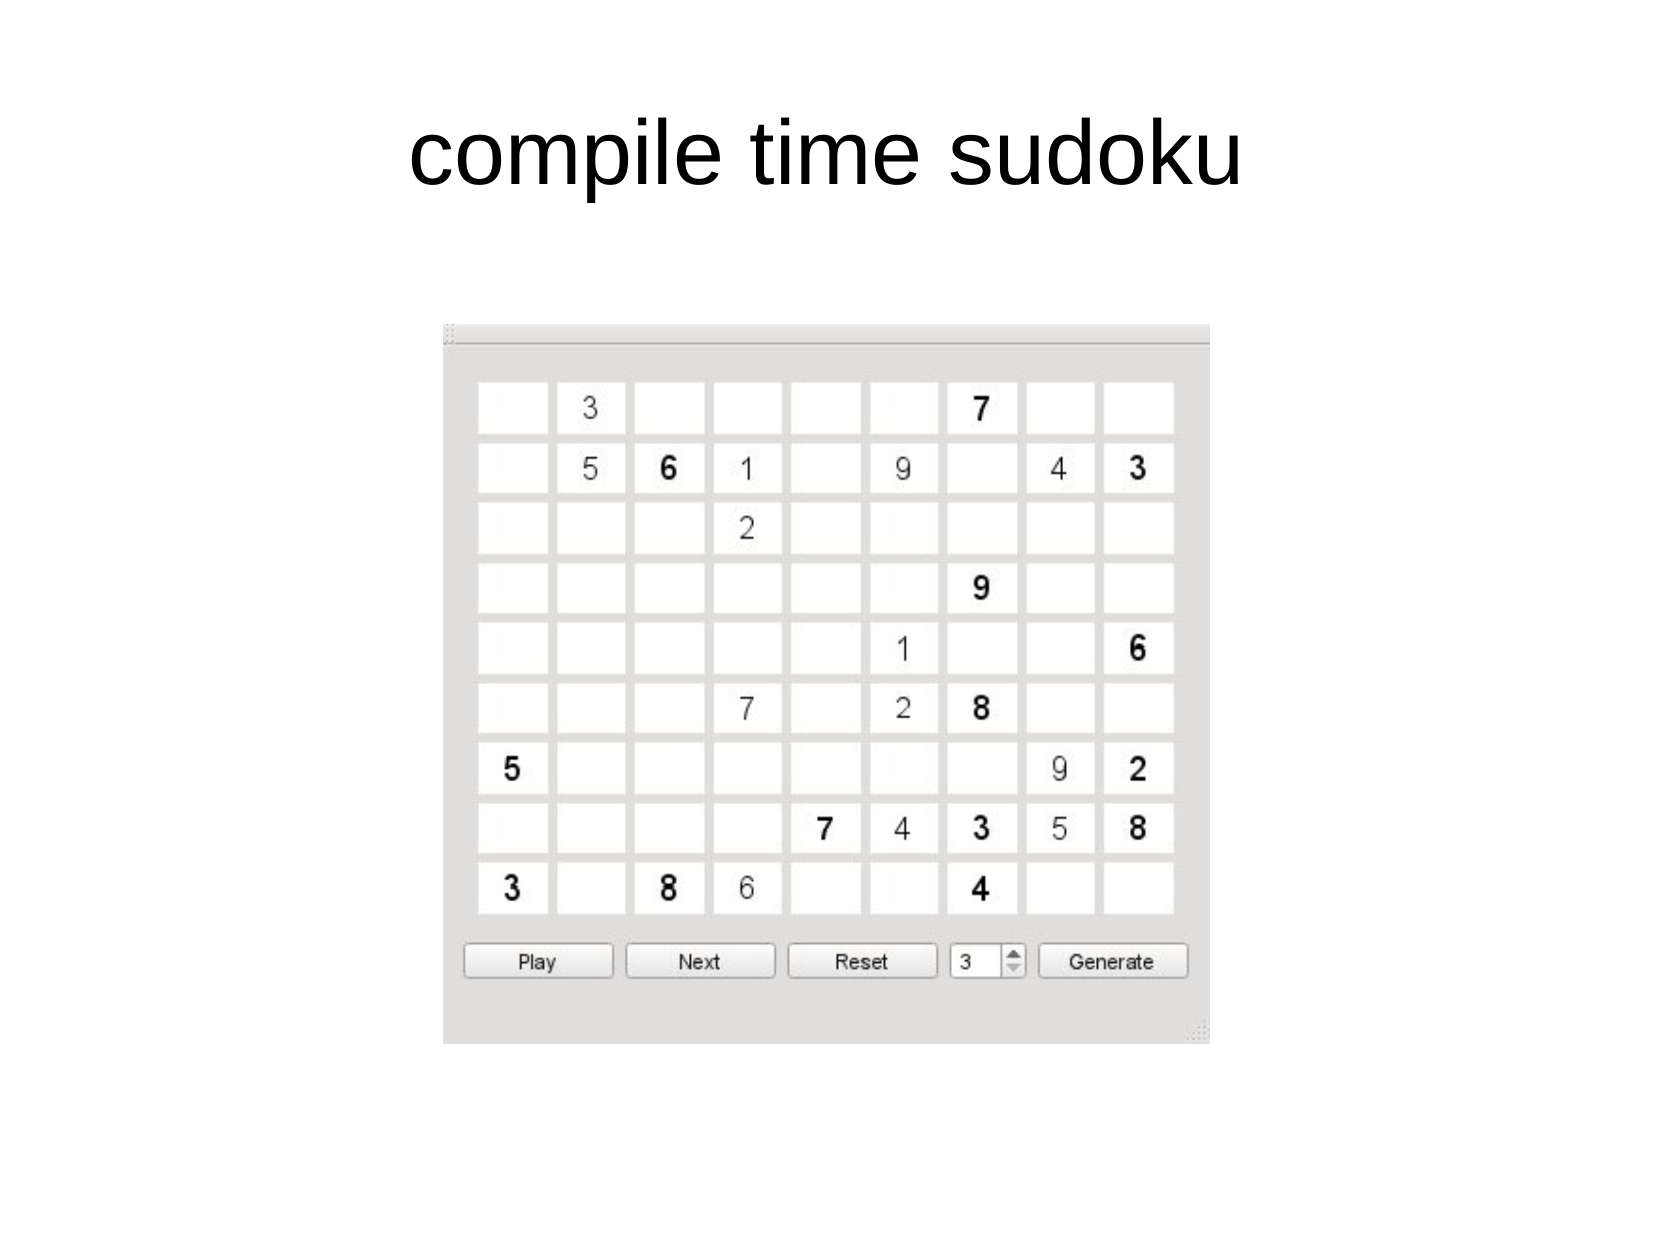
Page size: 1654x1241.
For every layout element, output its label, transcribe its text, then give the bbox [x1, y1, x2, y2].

title compile time sudoku [82, 49, 1571, 257]
picture [443, 324, 1210, 1044]
